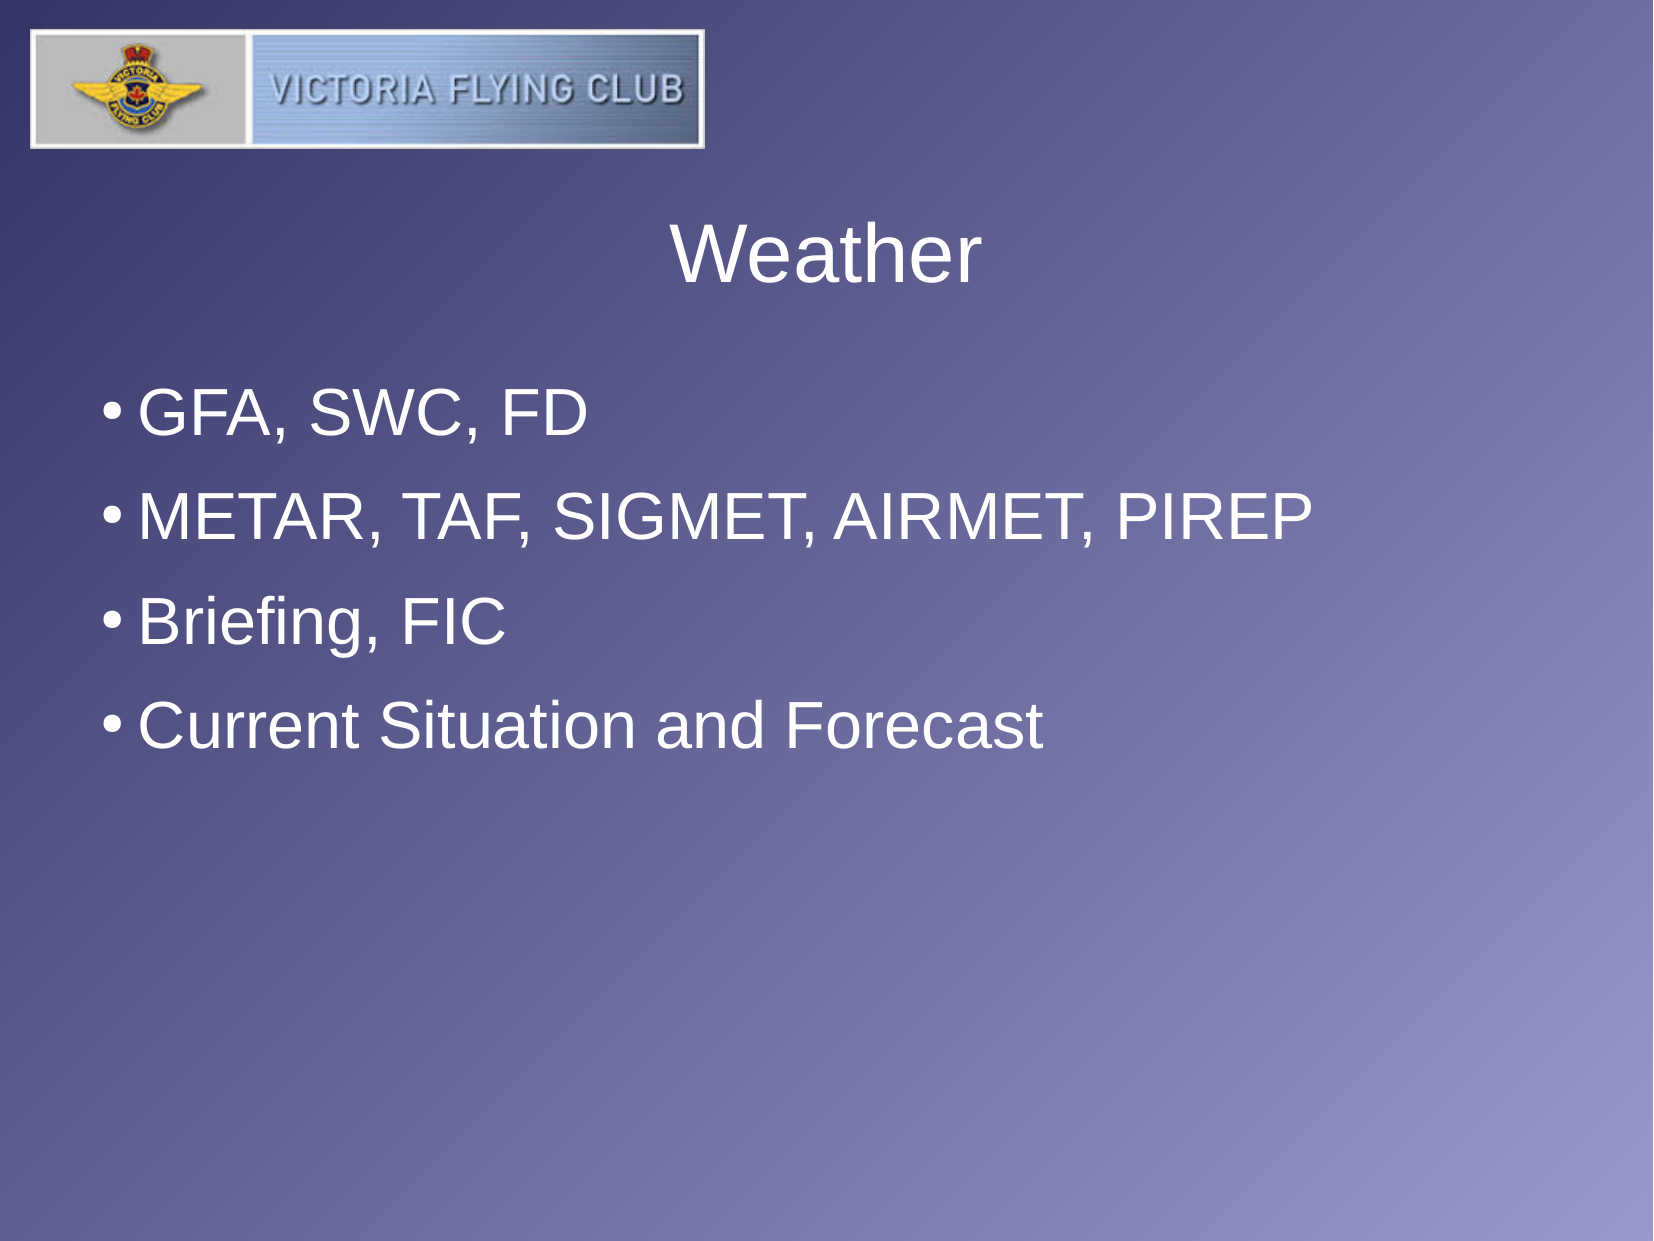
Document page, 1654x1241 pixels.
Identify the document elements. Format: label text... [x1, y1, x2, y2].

list GFA, SWC, FD METAR, TAF, SIGMET, AIRMET, PIREP Briefing, FIC Current Situation and Forecast [82, 375, 1571, 1095]
title Weather [82, 150, 1571, 358]
picture [30, 29, 705, 149]
